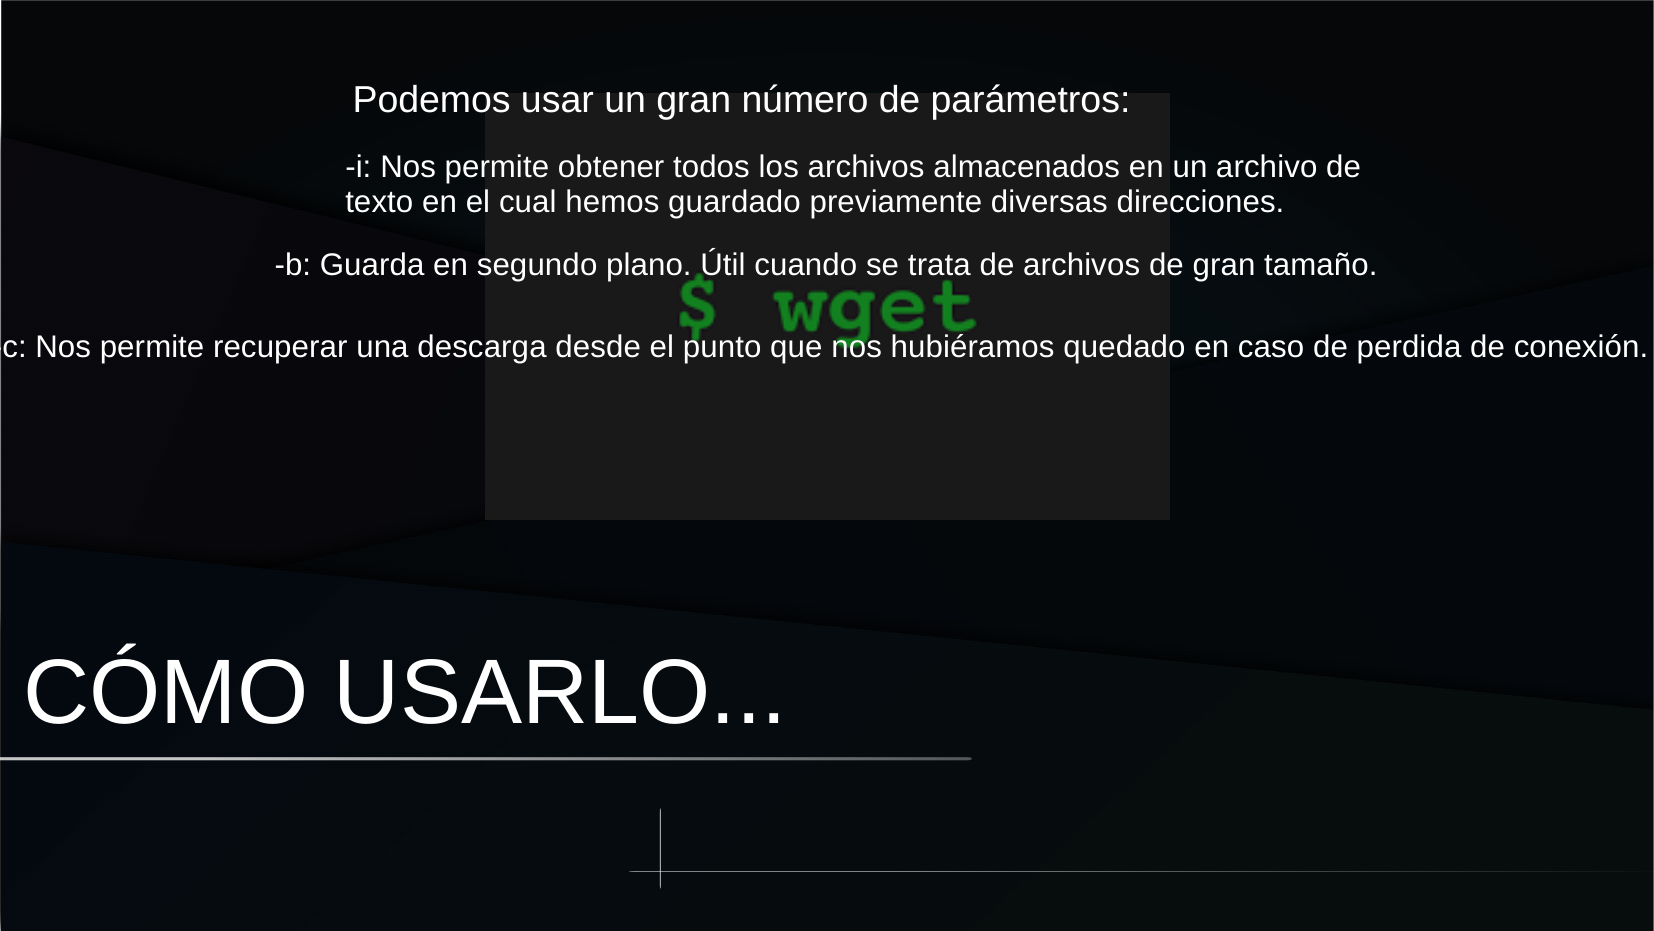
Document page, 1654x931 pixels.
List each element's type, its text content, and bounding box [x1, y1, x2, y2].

text_box Podemos usar un gran número de parámetros: [338, 70, 1146, 128]
title CÓMO USARLO... [23, 637, 1501, 746]
text_box -i: Nos permite obtener todos los archivos almacenados en un archivo de texto en el cual hemos guardado previamente diversas direcciones. [330, 141, 1420, 227]
picture [0, 0, 1654, 931]
